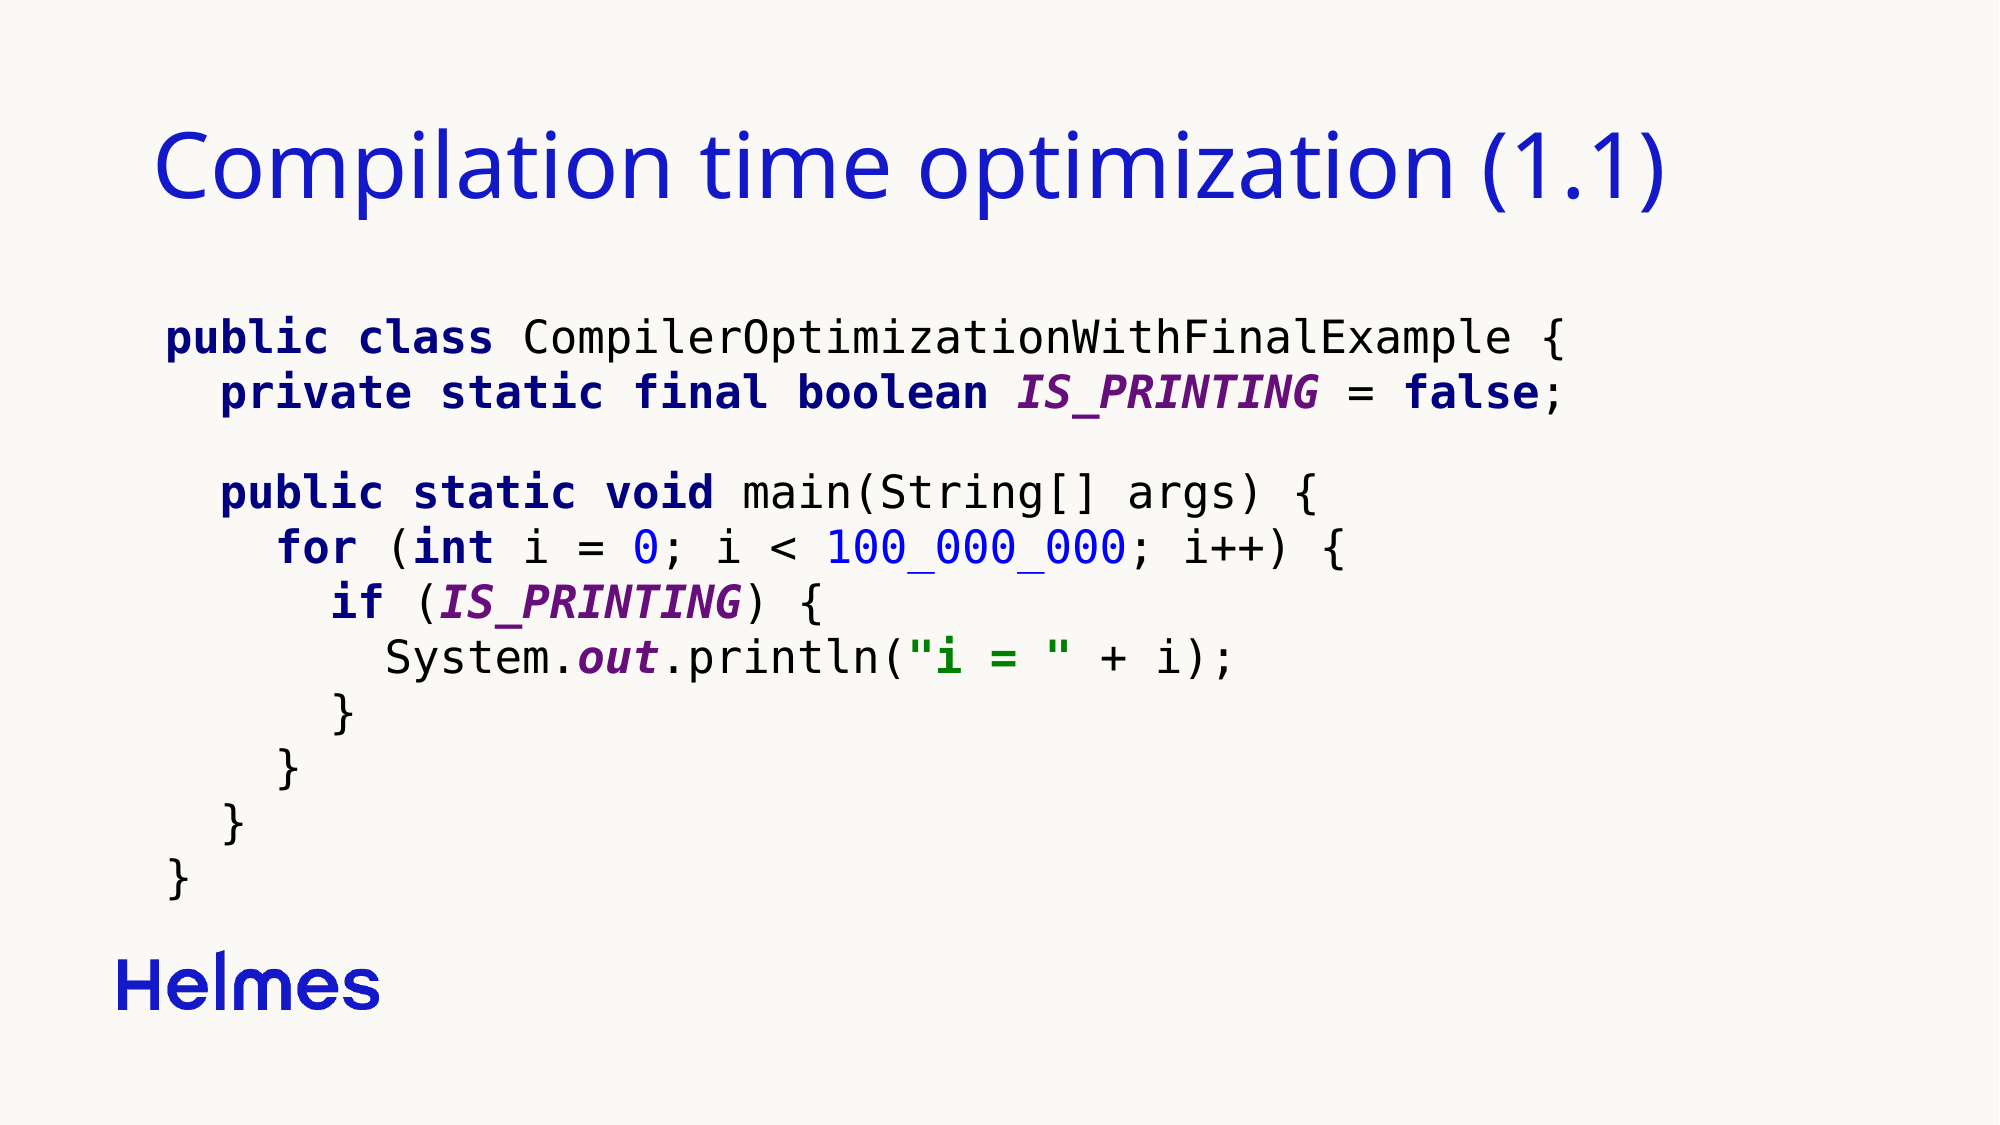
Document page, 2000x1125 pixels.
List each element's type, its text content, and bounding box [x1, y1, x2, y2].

text_box public class CompilerOptimizationWithFinalExample { private static final boolean IS_PRINTING = false; public static void main(String[] args) { for (int i = 0; i < 100_000_000; i++) { if (IS_PRINTING) { System.out.println("i = " + i); } } } } [149, 299, 1800, 901]
picture [118, 950, 379, 1010]
text_box Compilation time optimization (1.1) [137, 59, 1862, 277]
